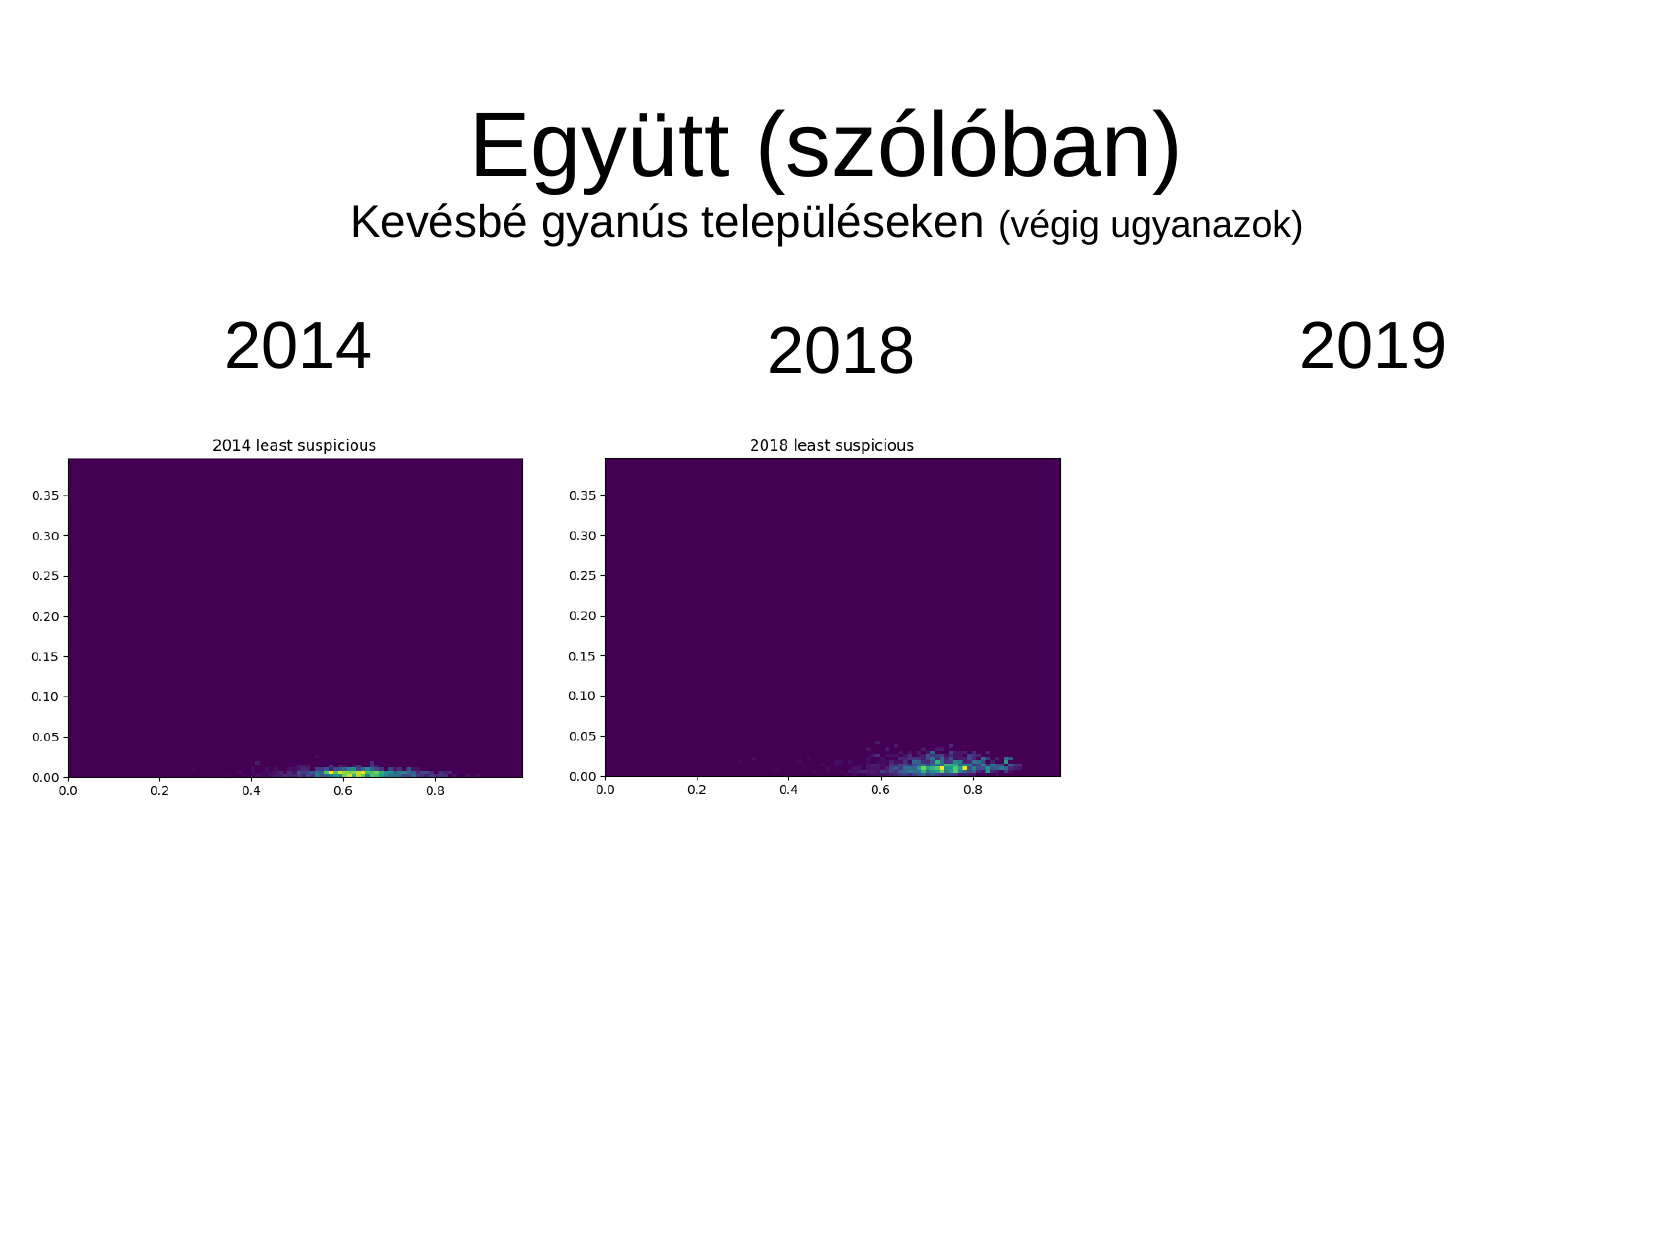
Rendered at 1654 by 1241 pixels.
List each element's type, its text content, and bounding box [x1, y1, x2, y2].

picture [0, 408, 1118, 822]
title Együtt (szólóban) Kevésbé gyanús településeken (végig ugyanazok) [82, 67, 1571, 275]
list 2018 [696, 312, 945, 389]
list 2014 [153, 307, 402, 384]
list 2019 [1228, 307, 1477, 384]
